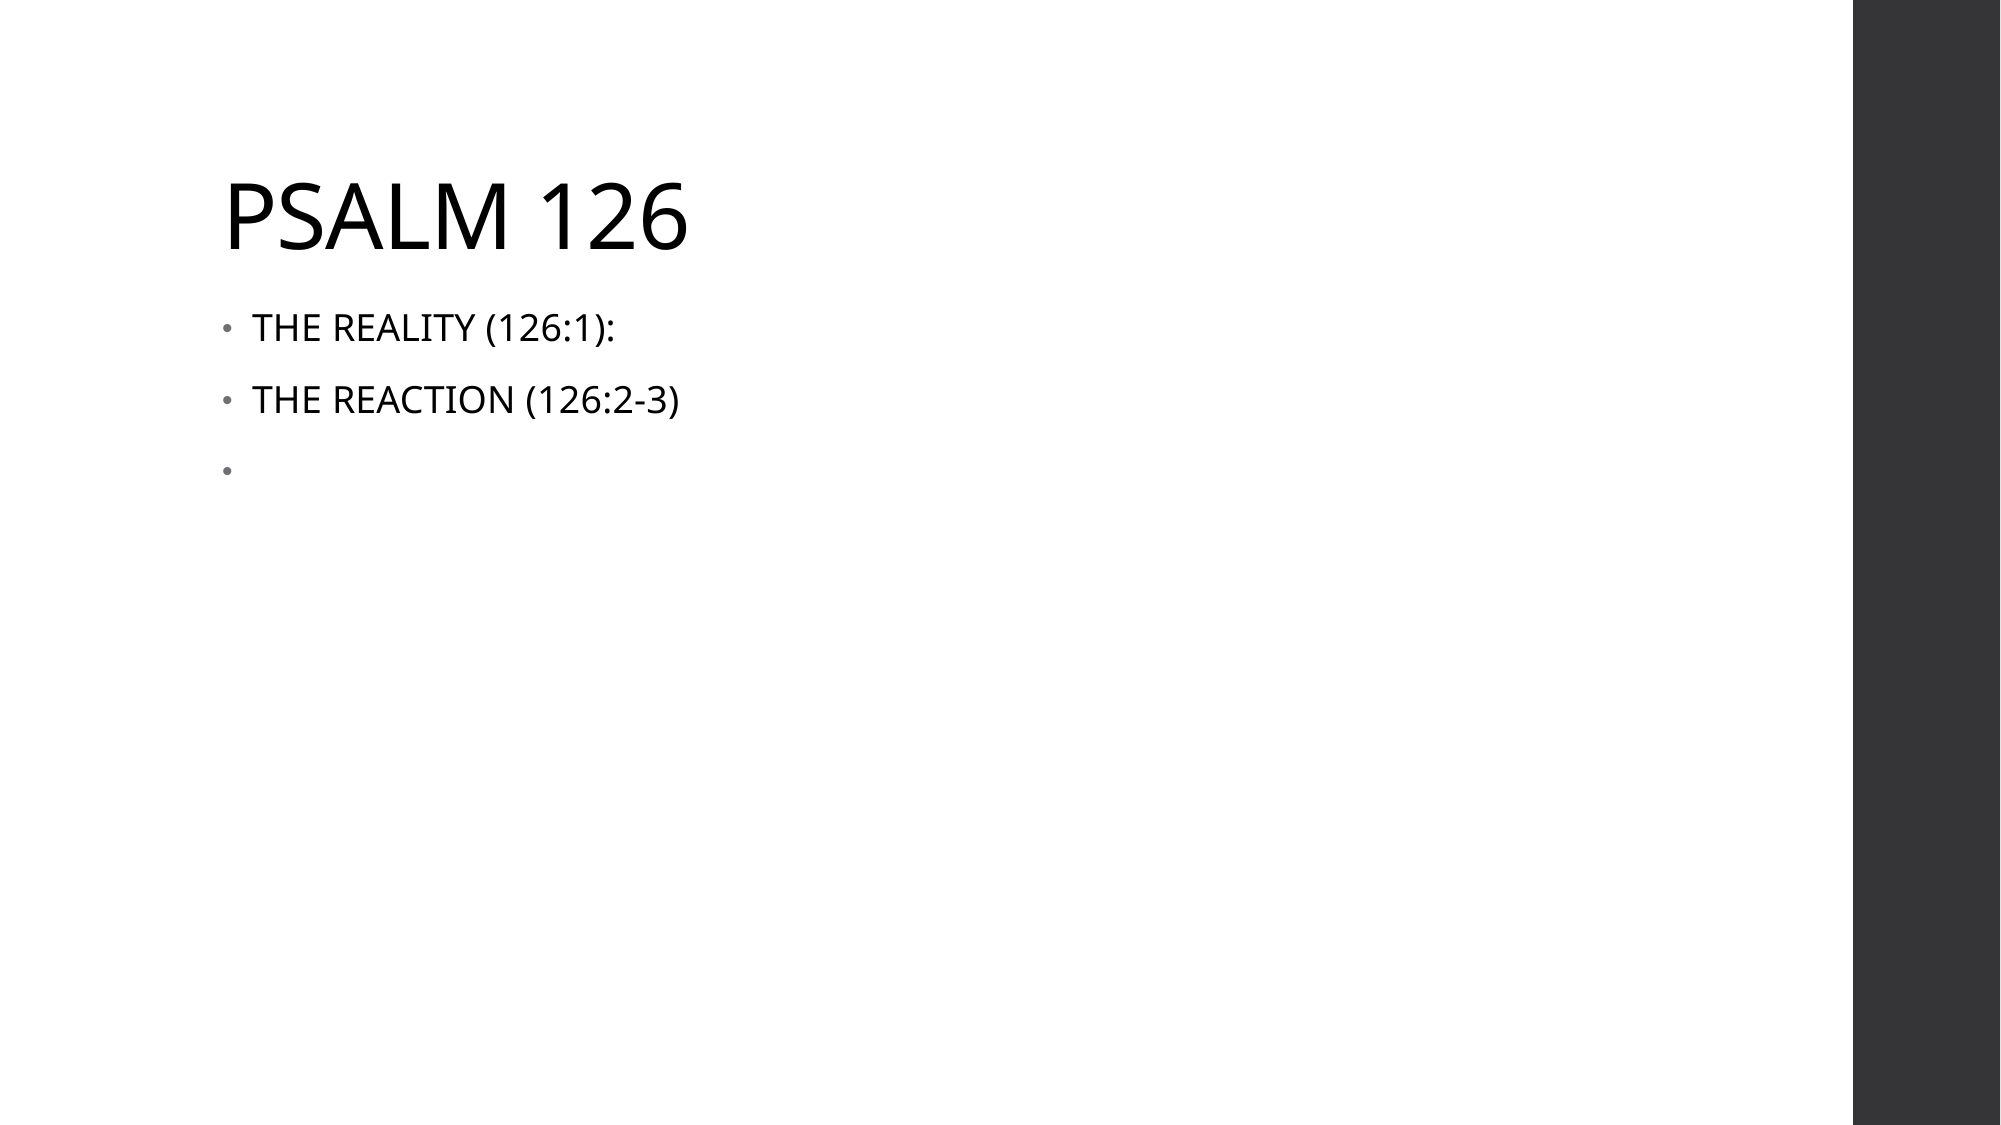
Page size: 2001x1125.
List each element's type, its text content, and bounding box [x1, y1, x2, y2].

list THE REALITY (126:1): THE REACTION (126:2-3) [206, 299, 1617, 1014]
title PSALM 126 [206, 60, 1797, 278]
